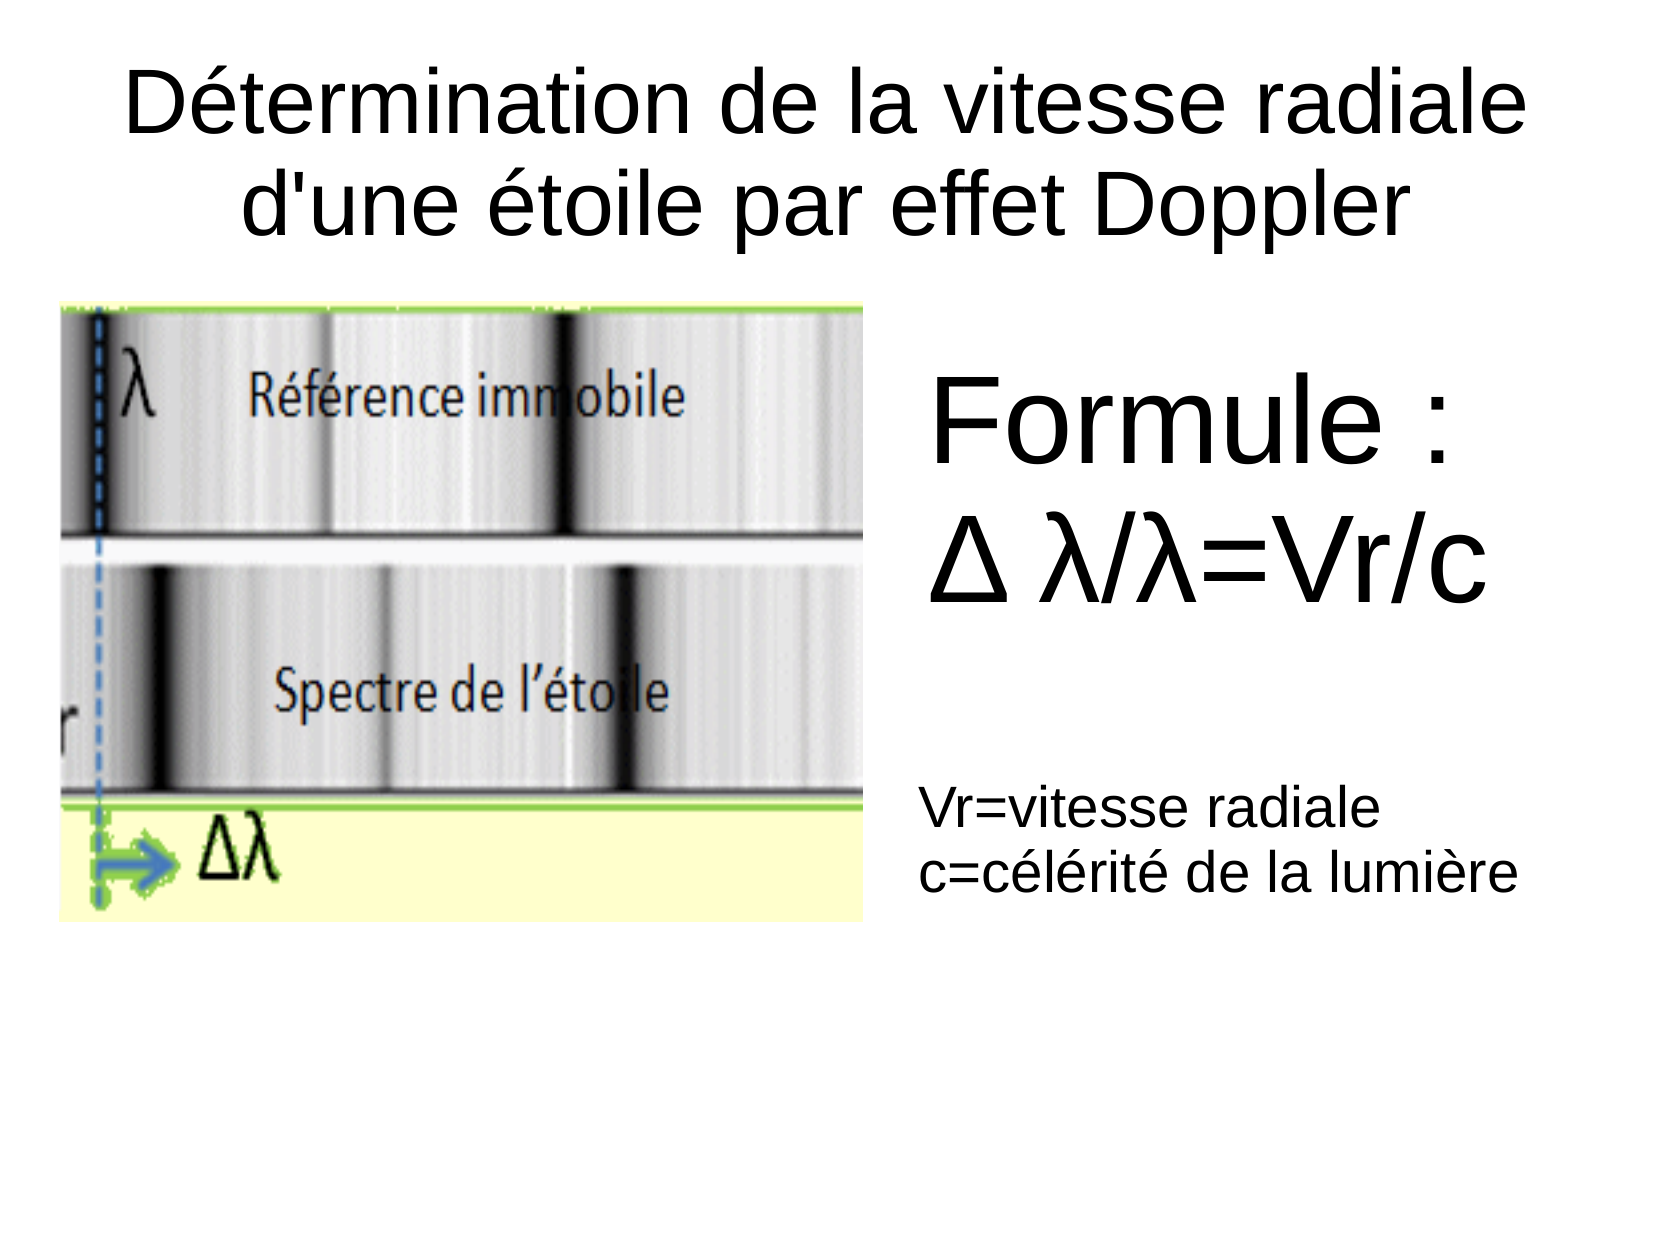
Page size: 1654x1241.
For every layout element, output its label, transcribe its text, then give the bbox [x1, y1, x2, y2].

text_box Vr=vitesse radiale c=célérité de la lumière [903, 767, 1536, 913]
picture [59, 301, 863, 922]
title Détermination de la vitesse radiale d'une étoile par effet Doppler [82, 49, 1571, 257]
text_box Formule : Δ λ/λ=Vr/c [912, 342, 1505, 637]
